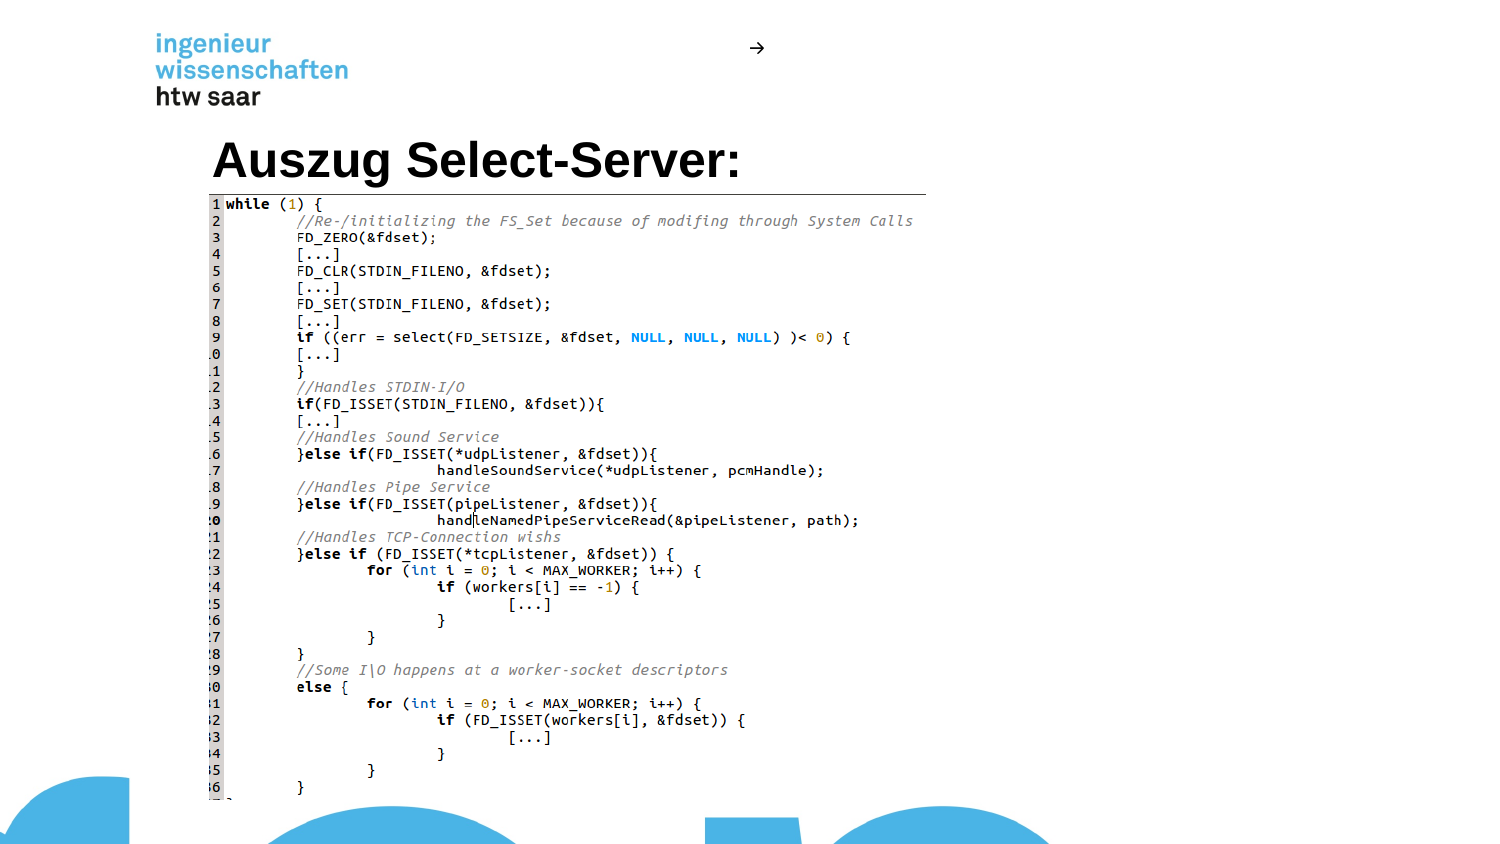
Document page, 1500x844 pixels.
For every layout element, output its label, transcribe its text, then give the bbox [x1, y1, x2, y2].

picture [0, 0, 1125, 844]
title Auszug Select-Server: [205, 121, 1276, 195]
